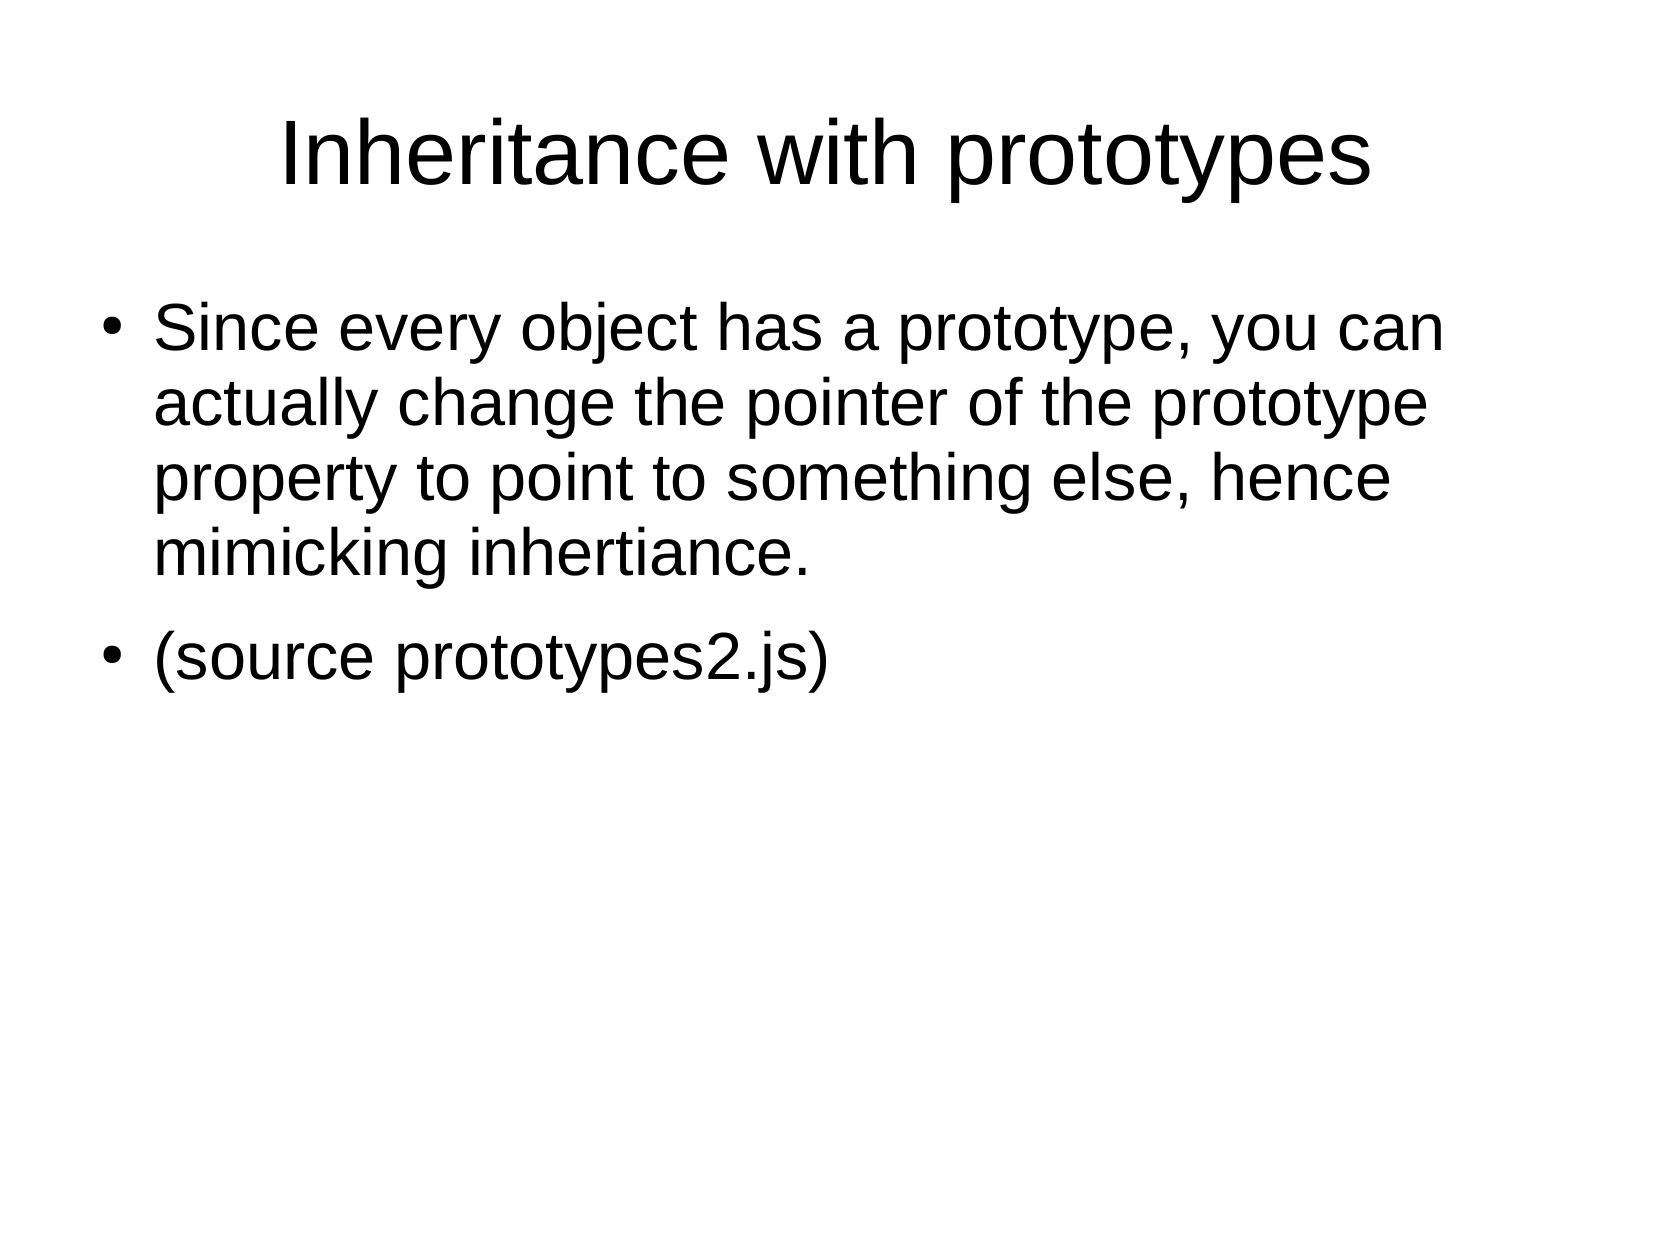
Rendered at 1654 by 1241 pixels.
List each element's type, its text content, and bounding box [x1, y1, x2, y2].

list Since every object has a prototype, you can actually change the pointer of the prototype property to point to something else, hence mimicking inhertiance. (source prototypes2.js) [82, 290, 1571, 1010]
title Inheritance with prototypes [82, 49, 1571, 257]
